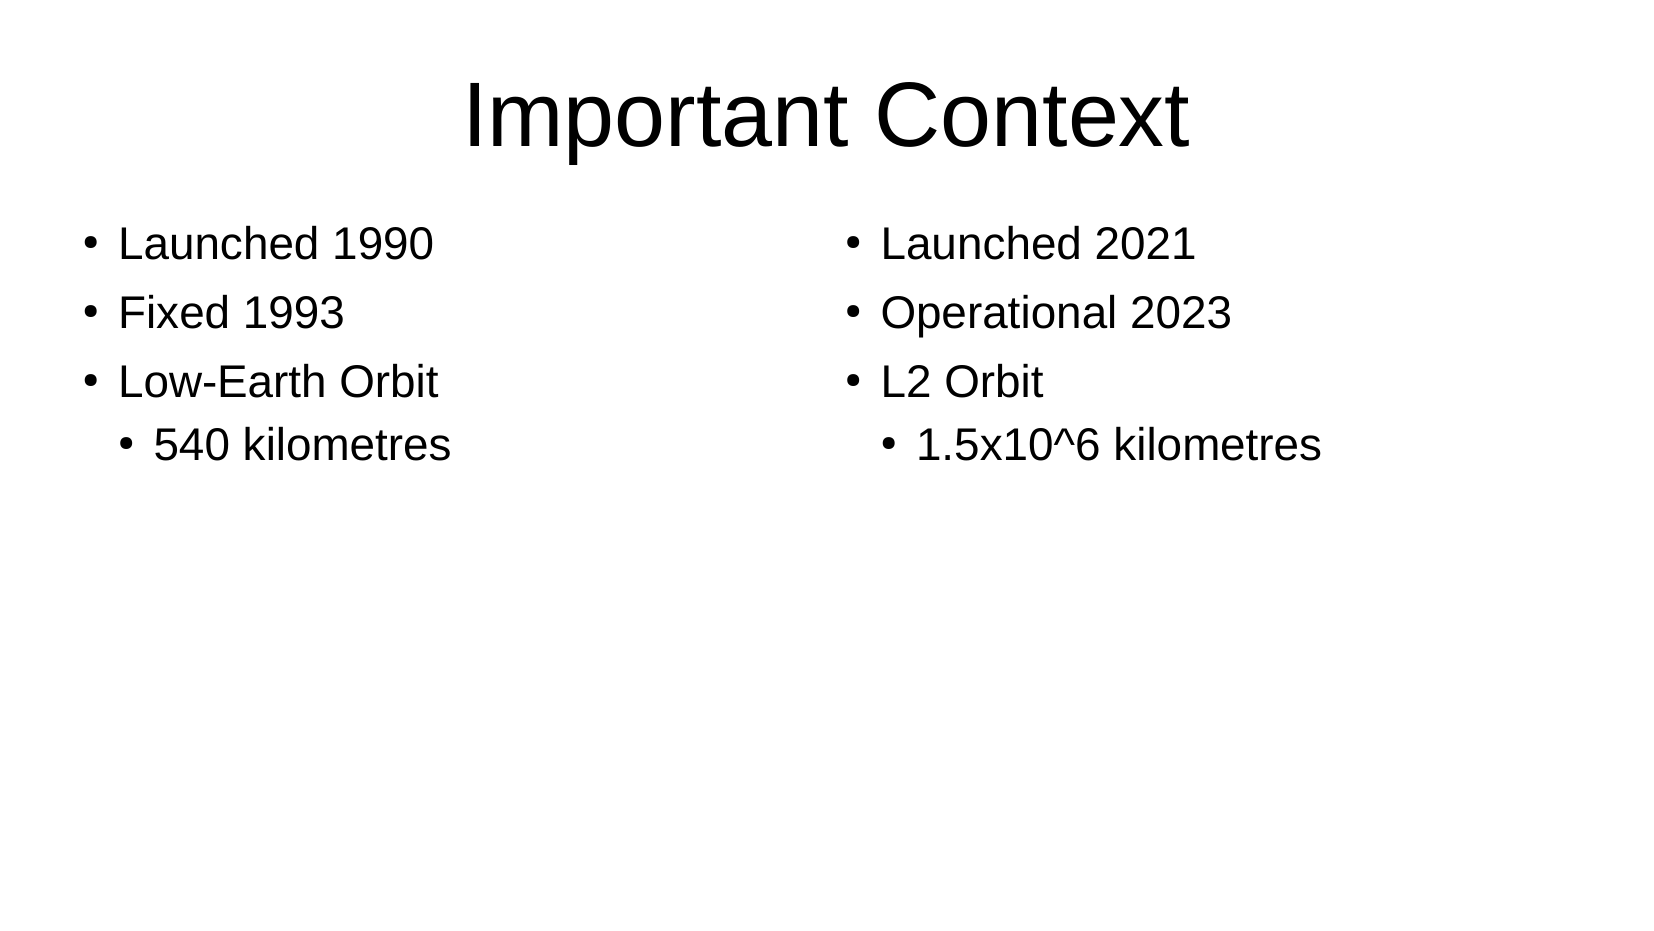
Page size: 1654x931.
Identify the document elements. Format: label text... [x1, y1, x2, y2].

list Launched 2021 Operational 2023 L2 Orbit 1.5x10^6 kilometres [845, 217, 1572, 758]
list Launched 1990 Fixed 1993 Low-Earth Orbit 540 kilometres [82, 217, 809, 758]
title Important Context [82, 37, 1571, 193]
